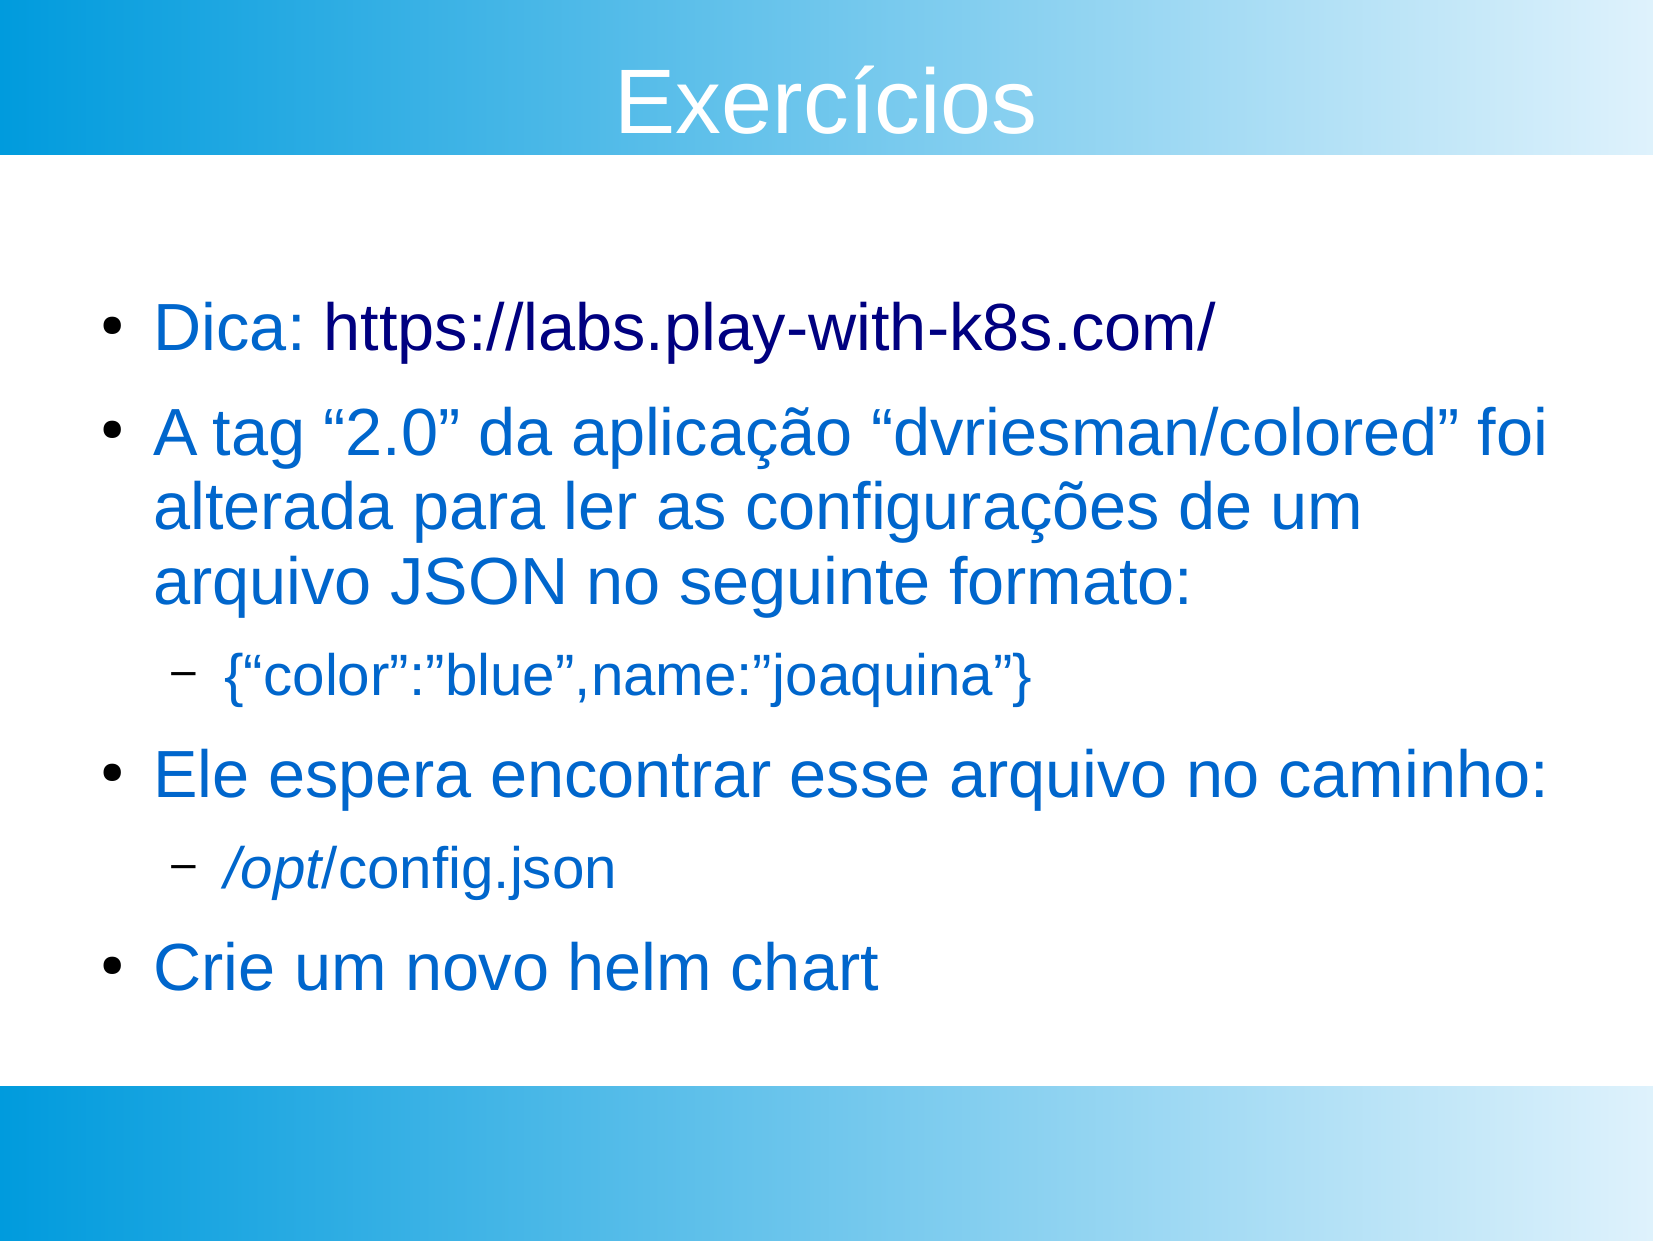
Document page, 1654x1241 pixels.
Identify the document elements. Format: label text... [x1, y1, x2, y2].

list Dica: https://labs.play-with-k8s.com/ A tag “2.0” da aplicação “dvriesman/colored” foi alterada para ler as configurações de um arquivo JSON no seguinte formato: {“color”:”blue”,name:”joaquina”} Ele espera encontrar esse arquivo no caminho: /opt/config.json Crie um novo helm chart [82, 290, 1571, 1010]
title Exercícios [82, 49, 1571, 155]
